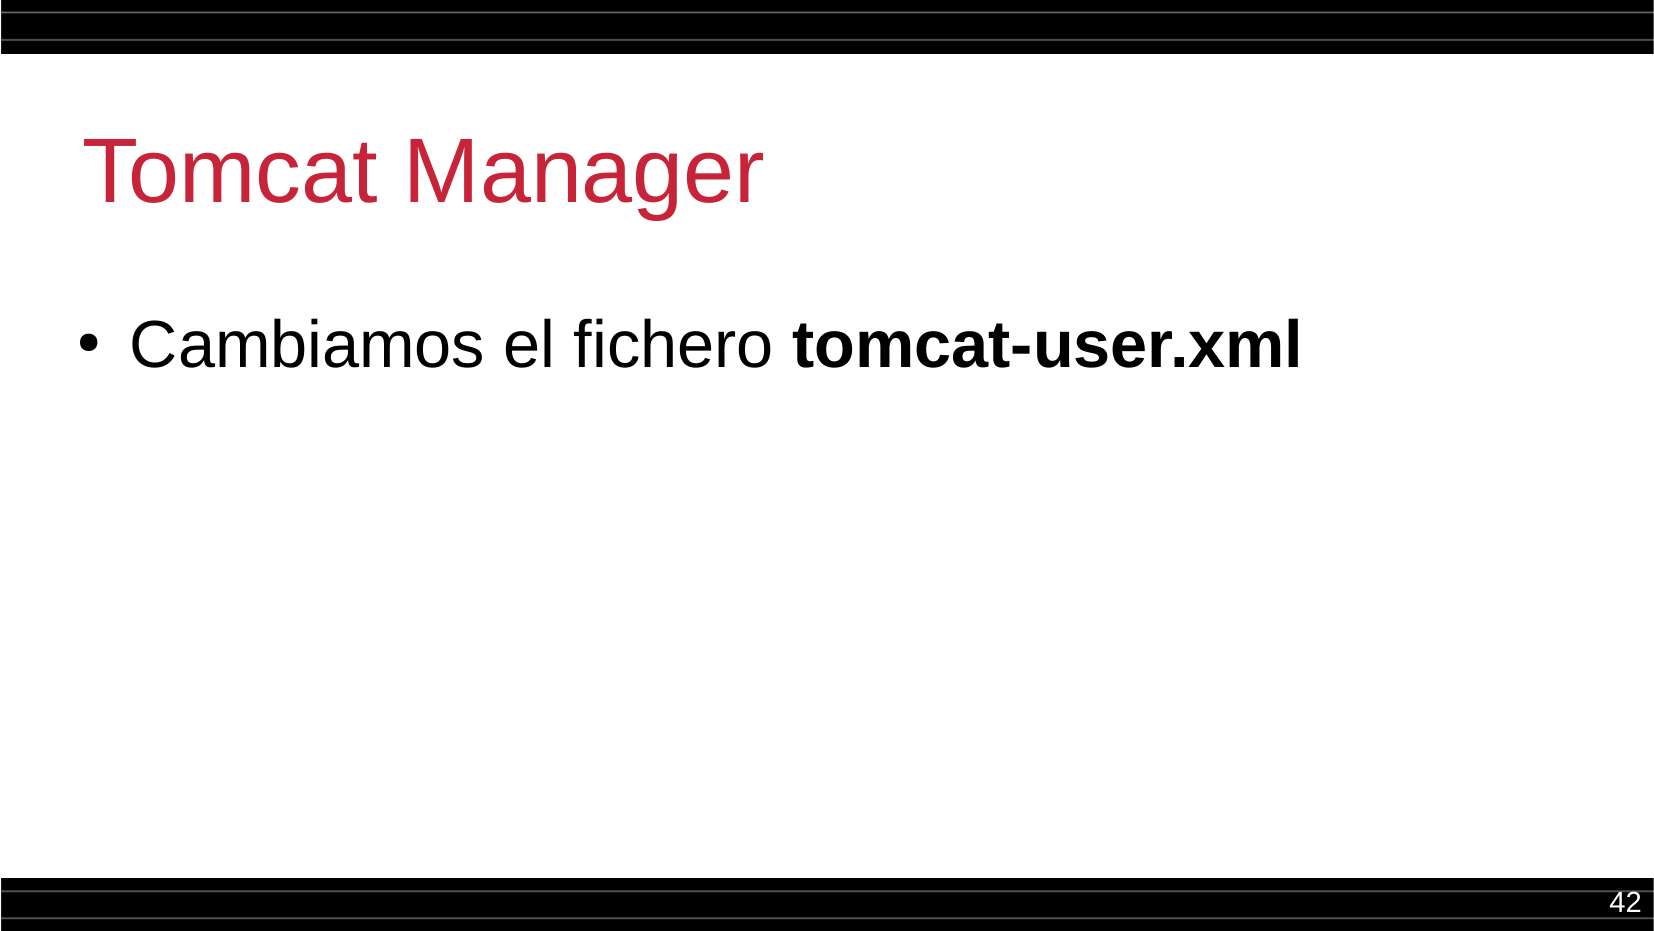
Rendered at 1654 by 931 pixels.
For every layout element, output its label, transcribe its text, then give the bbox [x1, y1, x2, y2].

picture [1, 878, 1654, 931]
list Cambiamos el fichero tomcat-user.xml [59, 307, 1548, 886]
title Tomcat Manager [82, 92, 1571, 249]
picture [1, 0, 1654, 54]
